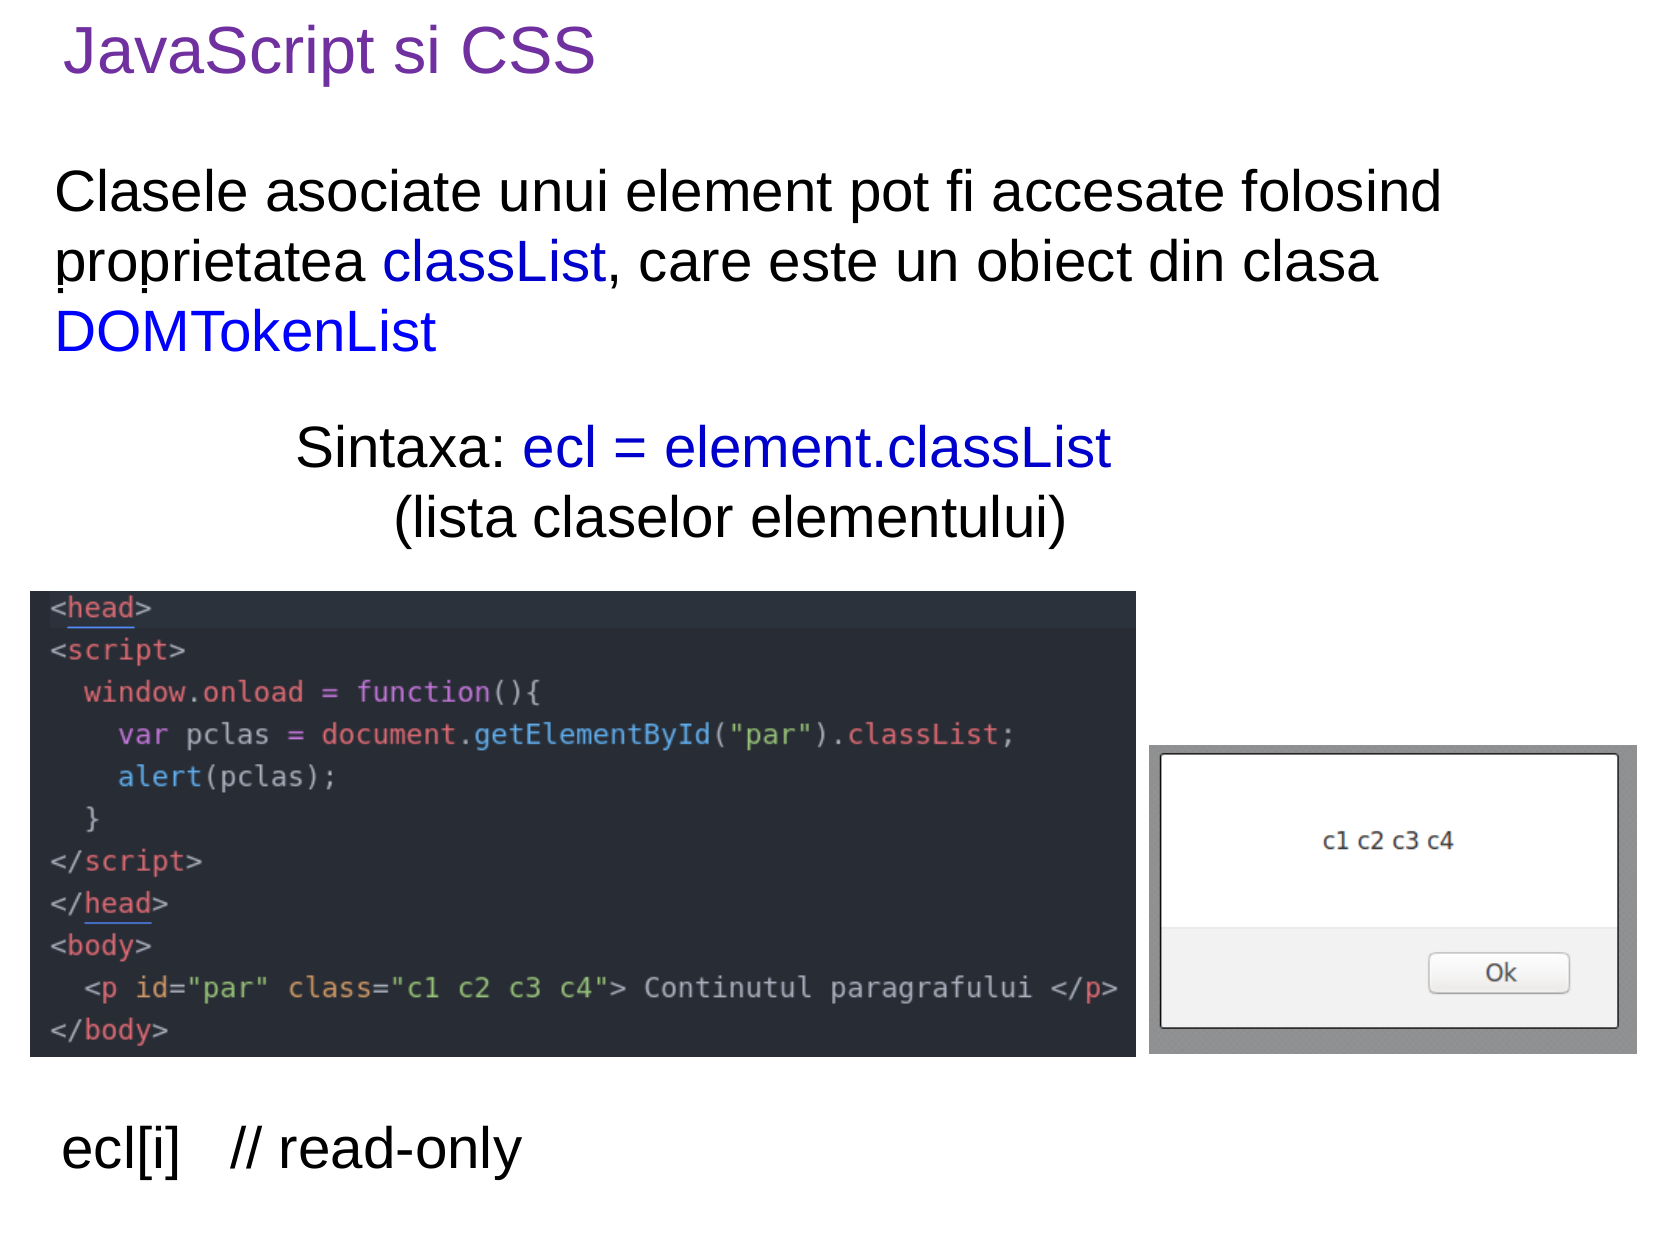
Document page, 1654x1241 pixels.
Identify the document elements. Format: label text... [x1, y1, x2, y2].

text_box JavaScript si CSS [49, 0, 672, 145]
picture [1149, 745, 1637, 1055]
text_box Sintaxa: ecl = element.classList (lista claselor elementului) [280, 402, 1291, 1113]
picture [30, 591, 1136, 1057]
text_box ecl[i] // read-only [46, 1107, 555, 1188]
text_box Clasele asociate unui element pot fi accesate folosind proprietatea classList, care este un obiect din clasa DOMTokenList [39, 145, 1462, 394]
